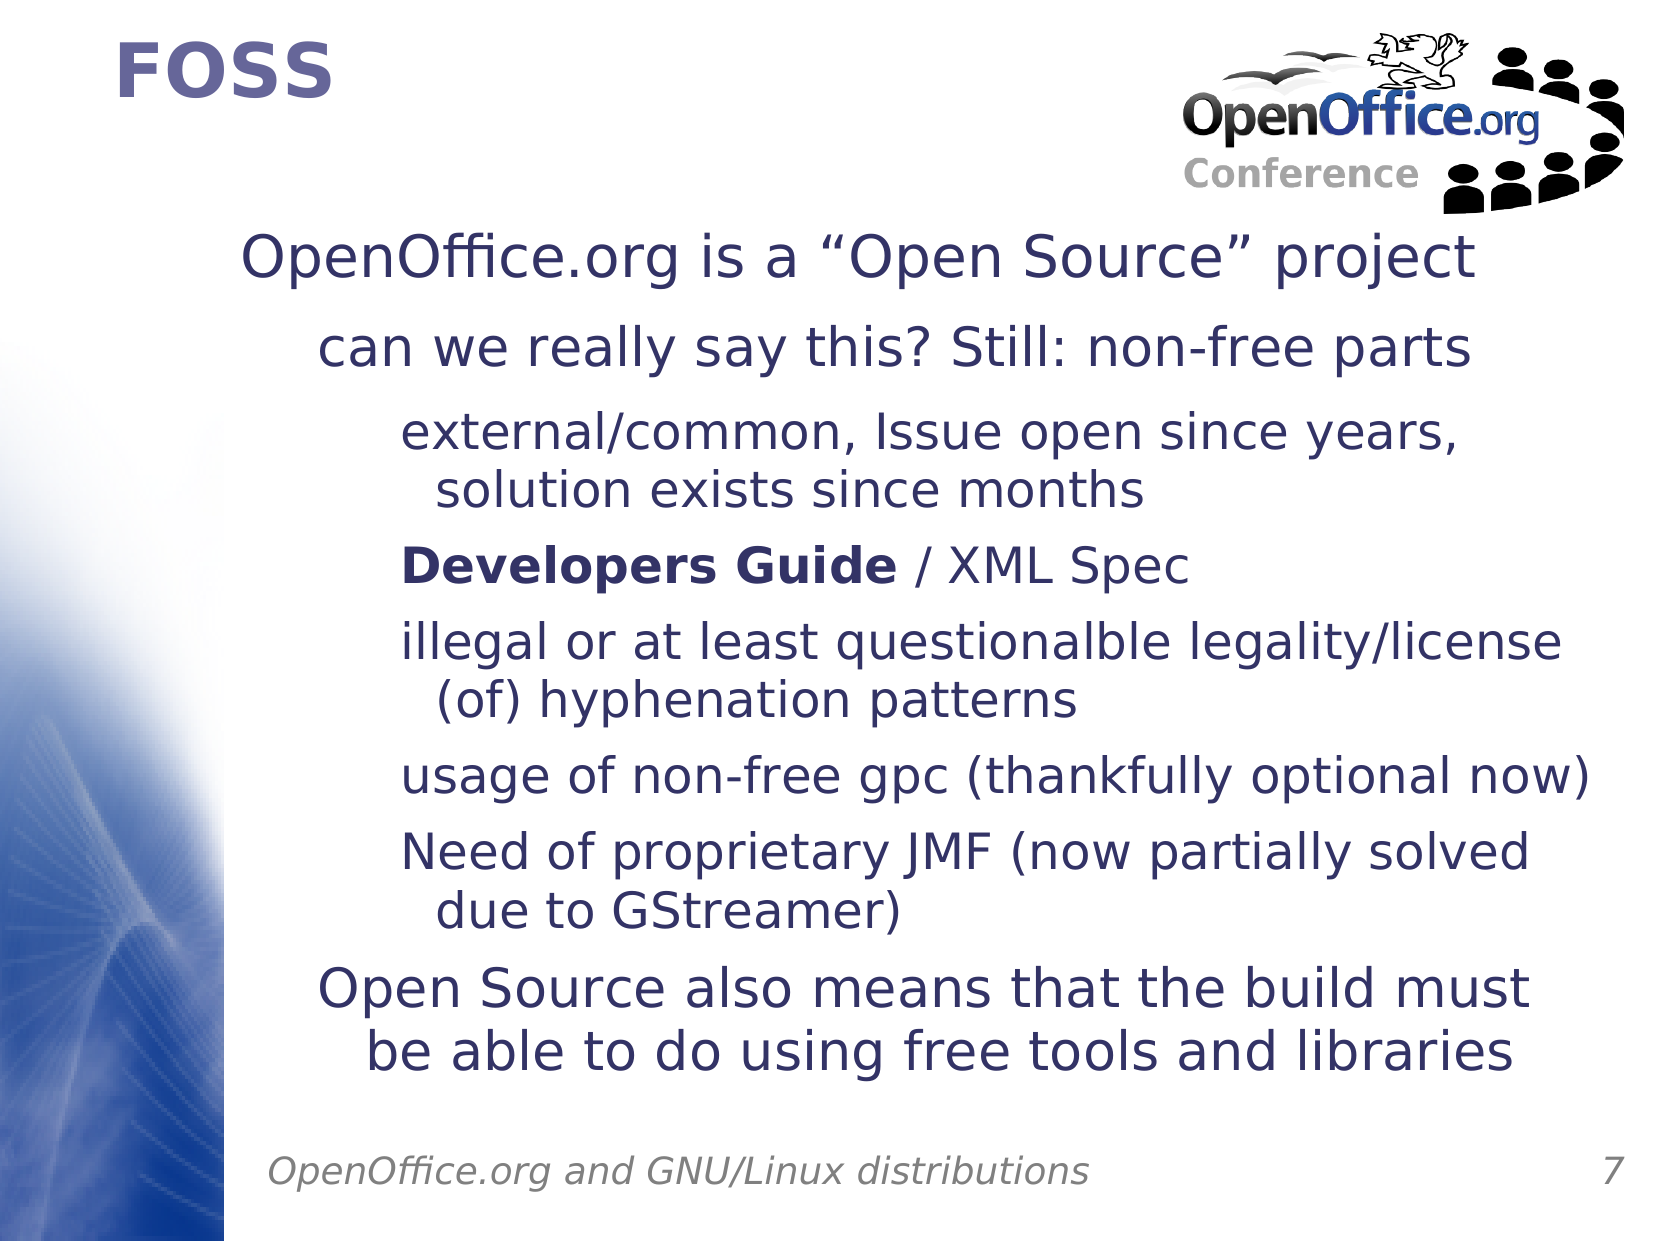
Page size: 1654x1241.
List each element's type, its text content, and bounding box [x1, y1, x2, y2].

picture [1183, 33, 1624, 214]
title FOSS [24, 15, 987, 129]
picture [0, 0, 224, 1241]
list OpenOffice.org is a “Open Source” project can we really say this? Still: non-free parts external/common, Issue open since years, solution exists since months Developers Guide / XML Spec illegal or at least questionalble legality/license (of) hyphenation patterns usage of non-free gpc (thankfully optional now) Need of proprietary JMF (now partially solved due to GStreamer) Open Source also means that the build must be able to do using free tools and libraries [223, 223, 1619, 1118]
